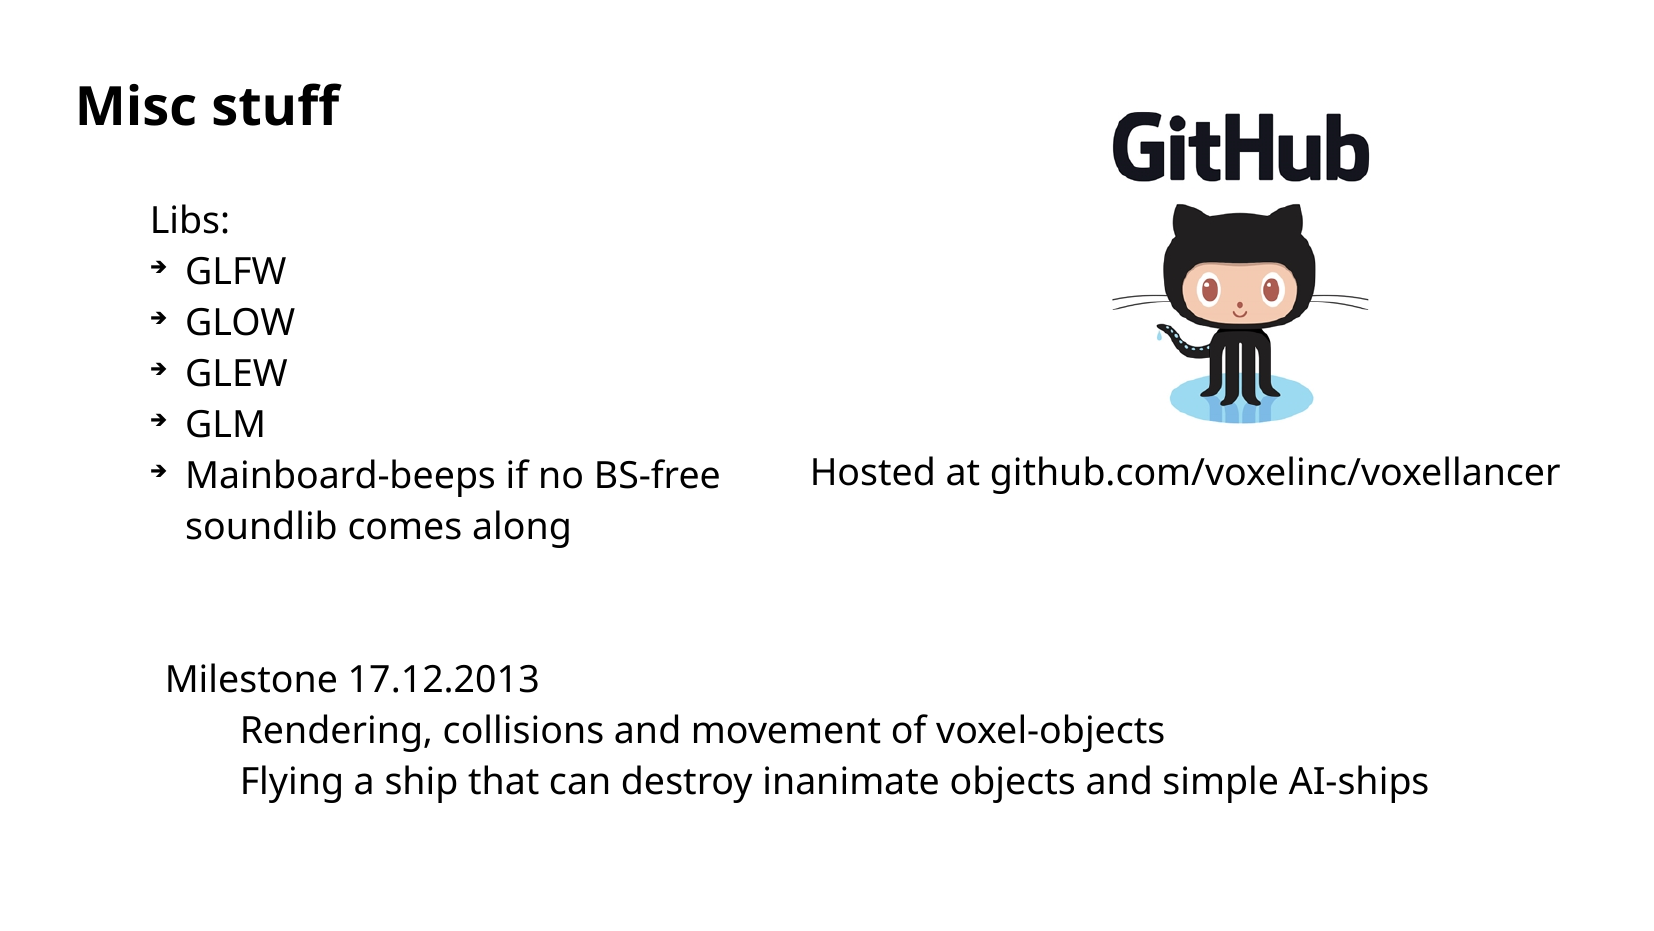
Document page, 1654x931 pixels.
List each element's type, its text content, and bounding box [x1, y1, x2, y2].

text_box Hosted at github.com/voxelinc/voxellancer [826, 438, 1654, 496]
text_box Milestone 17.12.2013 Rendering, collisions and movement of voxel-objects Flying a ship that can destroy inanimate objects and simple AI-ships [150, 645, 1501, 786]
picture [975, 89, 1505, 444]
text_box Libs: GLFW GLOW GLEW GLM Mainboard-beeps if no BS-free soundlib comes along [135, 185, 826, 496]
text_box Misc stuff [60, 60, 526, 136]
